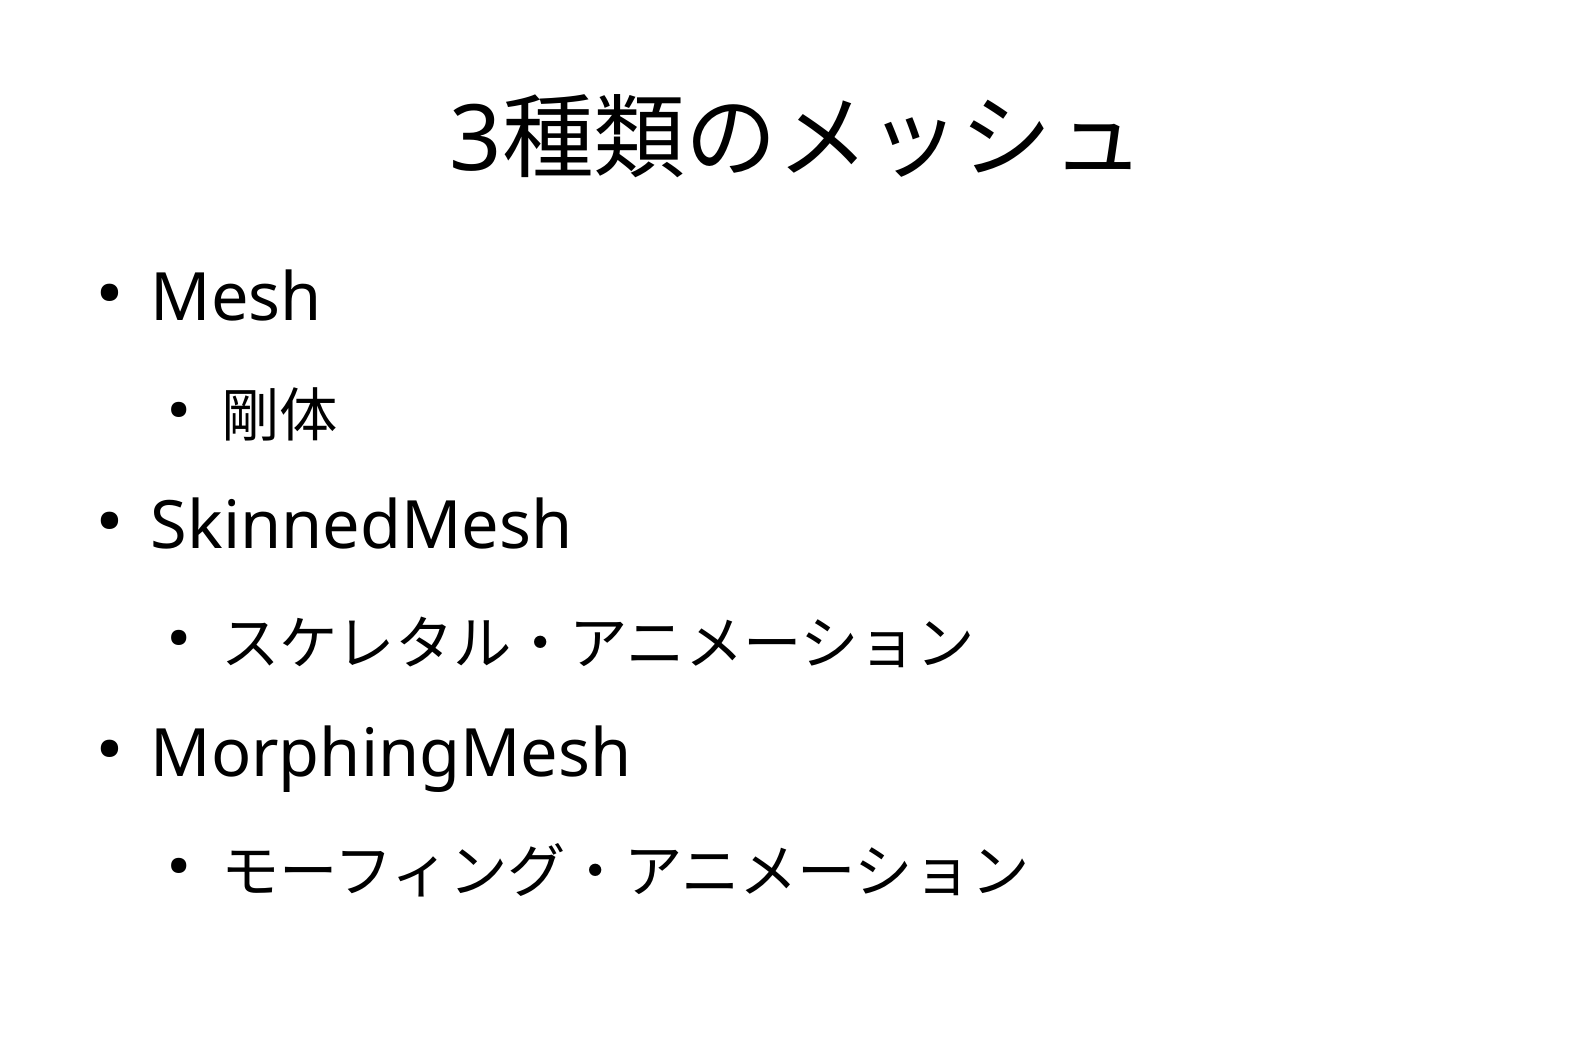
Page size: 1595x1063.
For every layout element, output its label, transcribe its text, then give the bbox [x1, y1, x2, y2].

title 3種類のメッシュ [79, 29, 1515, 233]
list Mesh 剛体 SkinnedMesh スケレタル・アニメーション MorphingMesh モーフィング・アニメーション [79, 248, 1515, 951]
